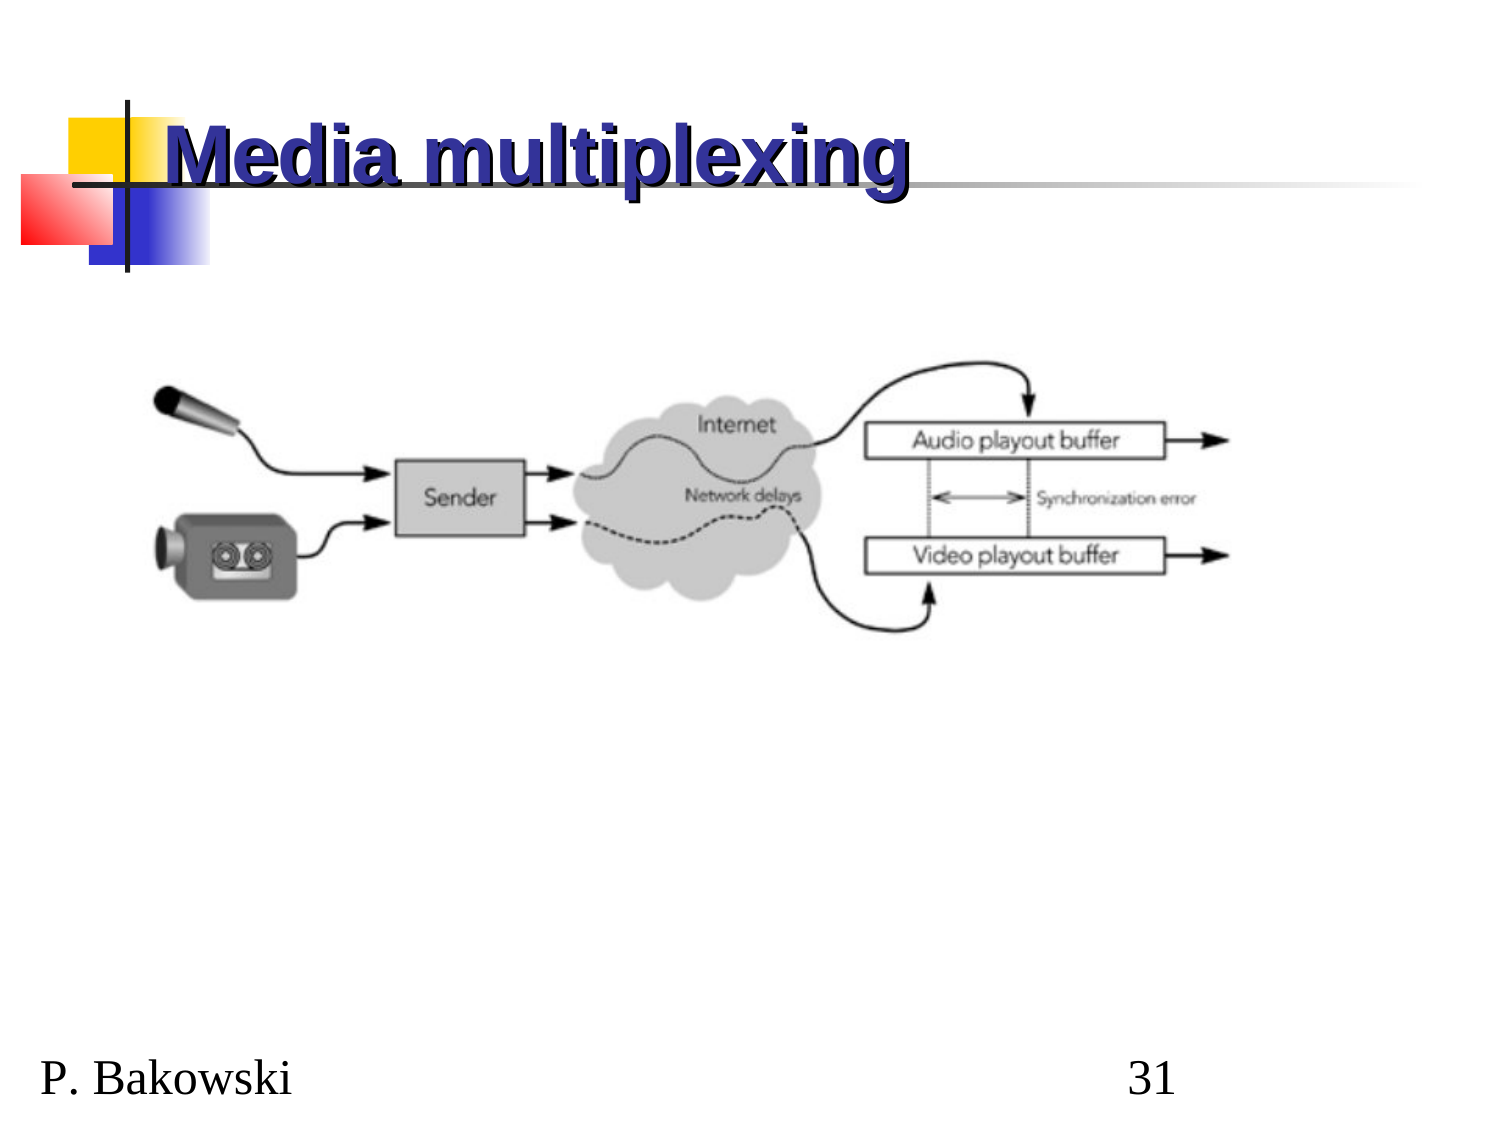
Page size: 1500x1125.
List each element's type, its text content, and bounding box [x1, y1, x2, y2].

title Media multiplexing [147, 92, 1500, 213]
picture [106, 340, 1285, 650]
